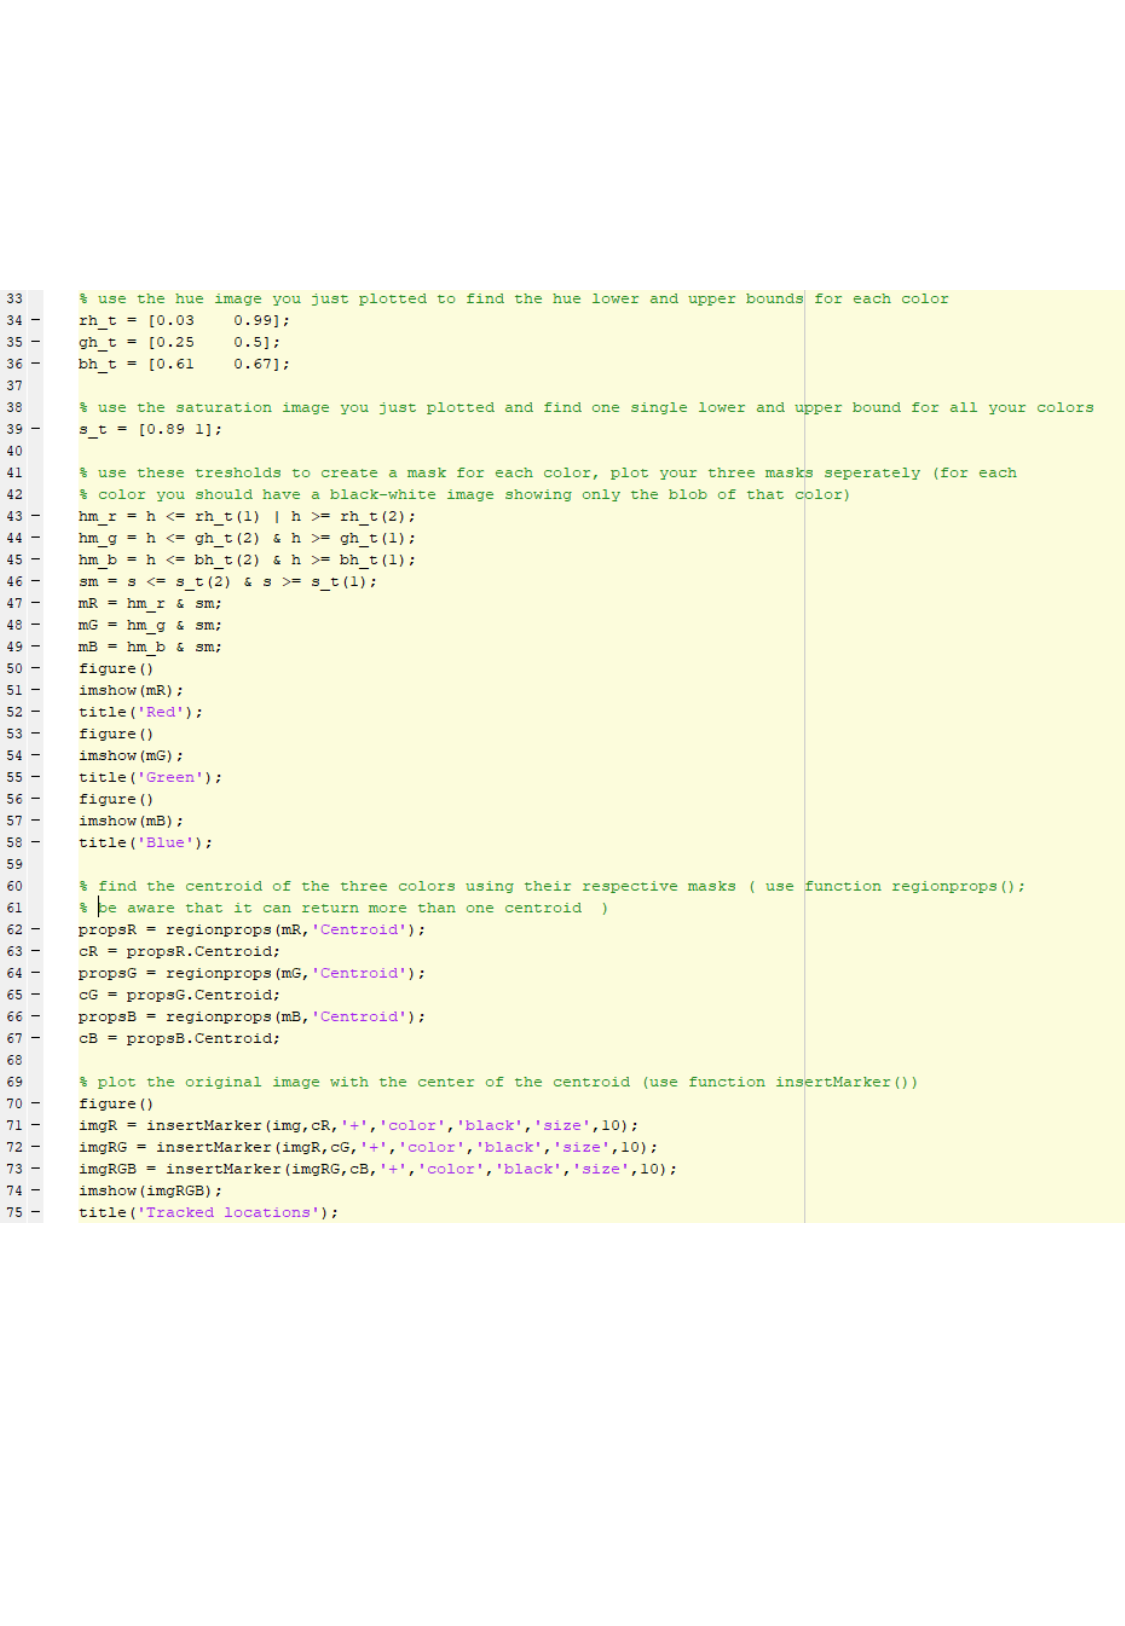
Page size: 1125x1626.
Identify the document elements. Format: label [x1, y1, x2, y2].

picture [0, 290, 1125, 1223]
